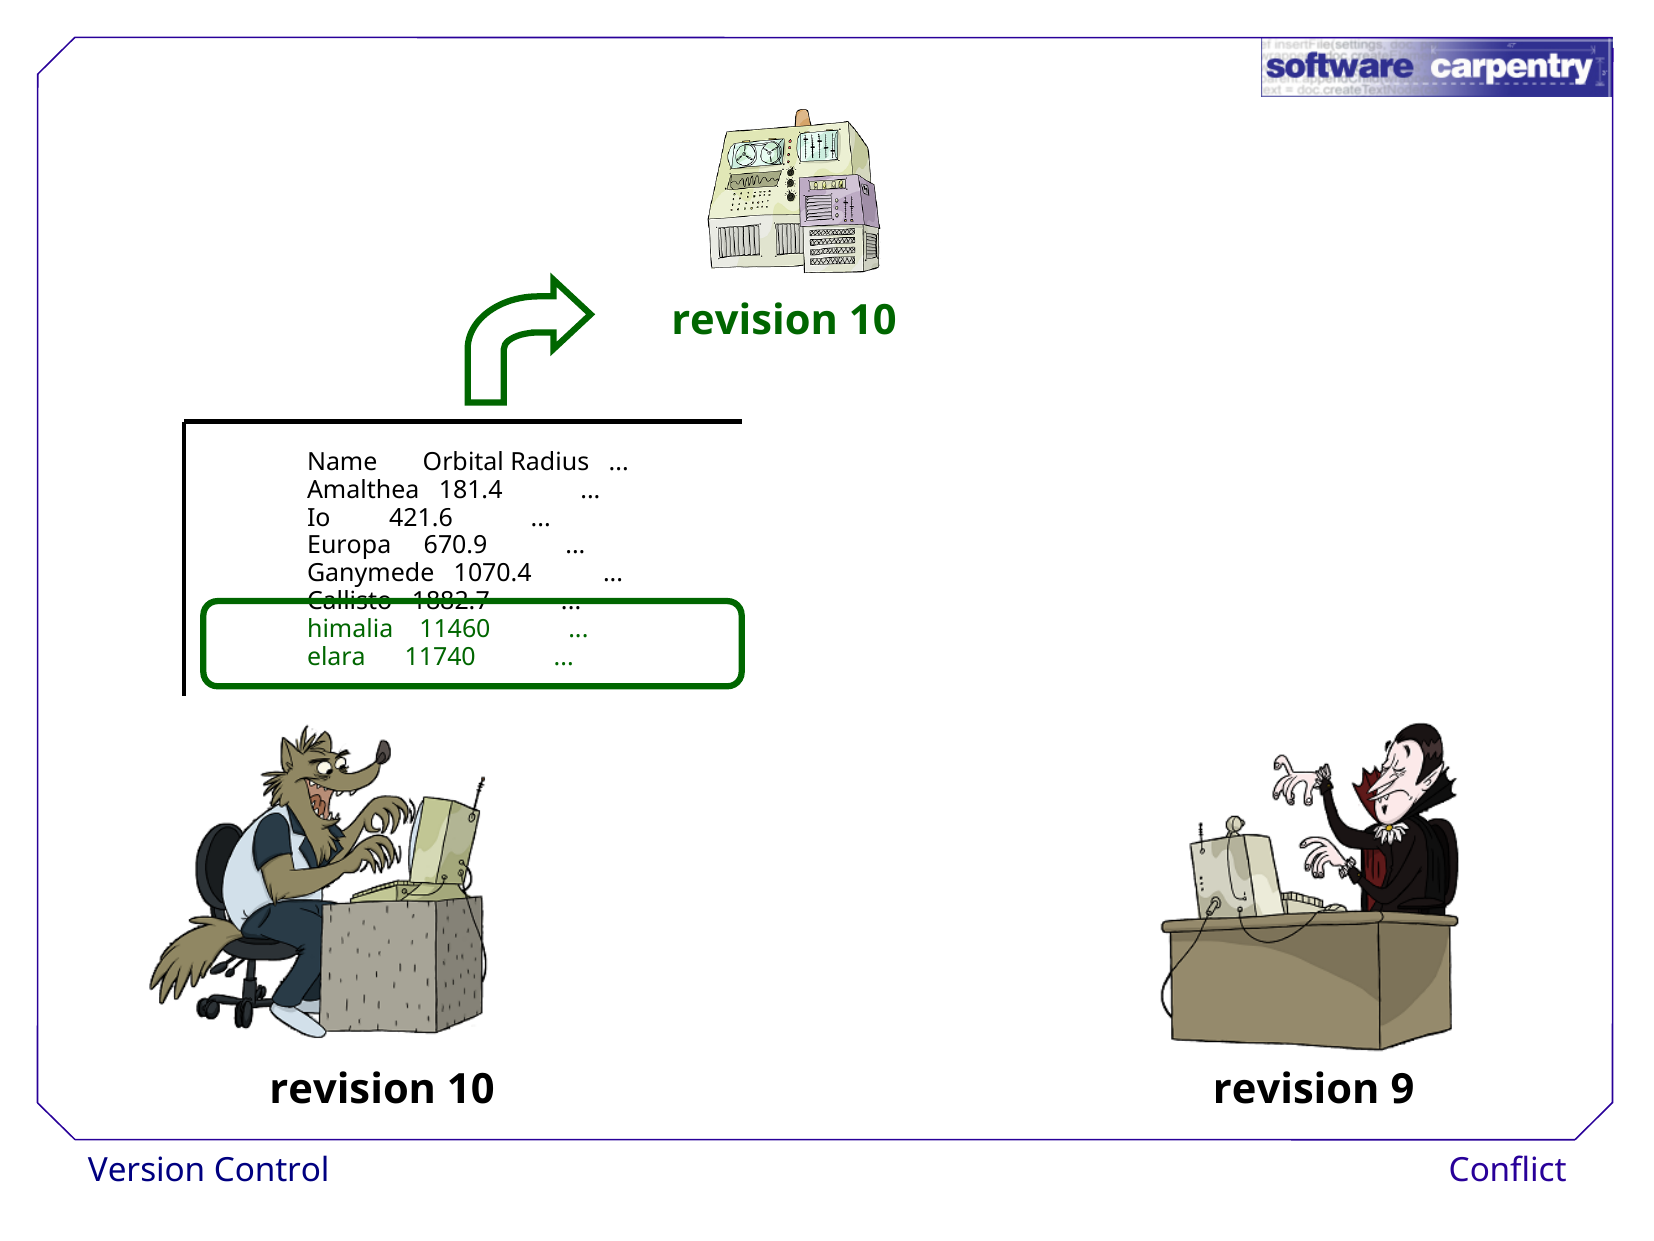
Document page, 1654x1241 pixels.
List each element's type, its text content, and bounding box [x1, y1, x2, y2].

picture [137, 705, 516, 1069]
picture [1261, 39, 1613, 97]
picture [688, 90, 903, 286]
text_box Name Orbital Radius ... Amalthea 181.4 ... Io 421.6 ... Europa 670.9 ... Ganymede 1070.4 ... Callisto 1882.7 ... himalia 11460 ... elara 11740 ... [292, 440, 645, 597]
text_box revision 10 [254, 1059, 511, 1122]
picture [1148, 695, 1474, 1067]
text_box Name Orbital Radius ... Amalthea 181.4 ... Io 421.6 ... Europa 670.9 ... Ganymede 1070.4 ... Callisto 1882.7 ... himalia 11460 ... elara 11740 ... [292, 605, 645, 679]
text_box revision 9 [1198, 1059, 1430, 1122]
text_box revision 10 [656, 289, 912, 352]
